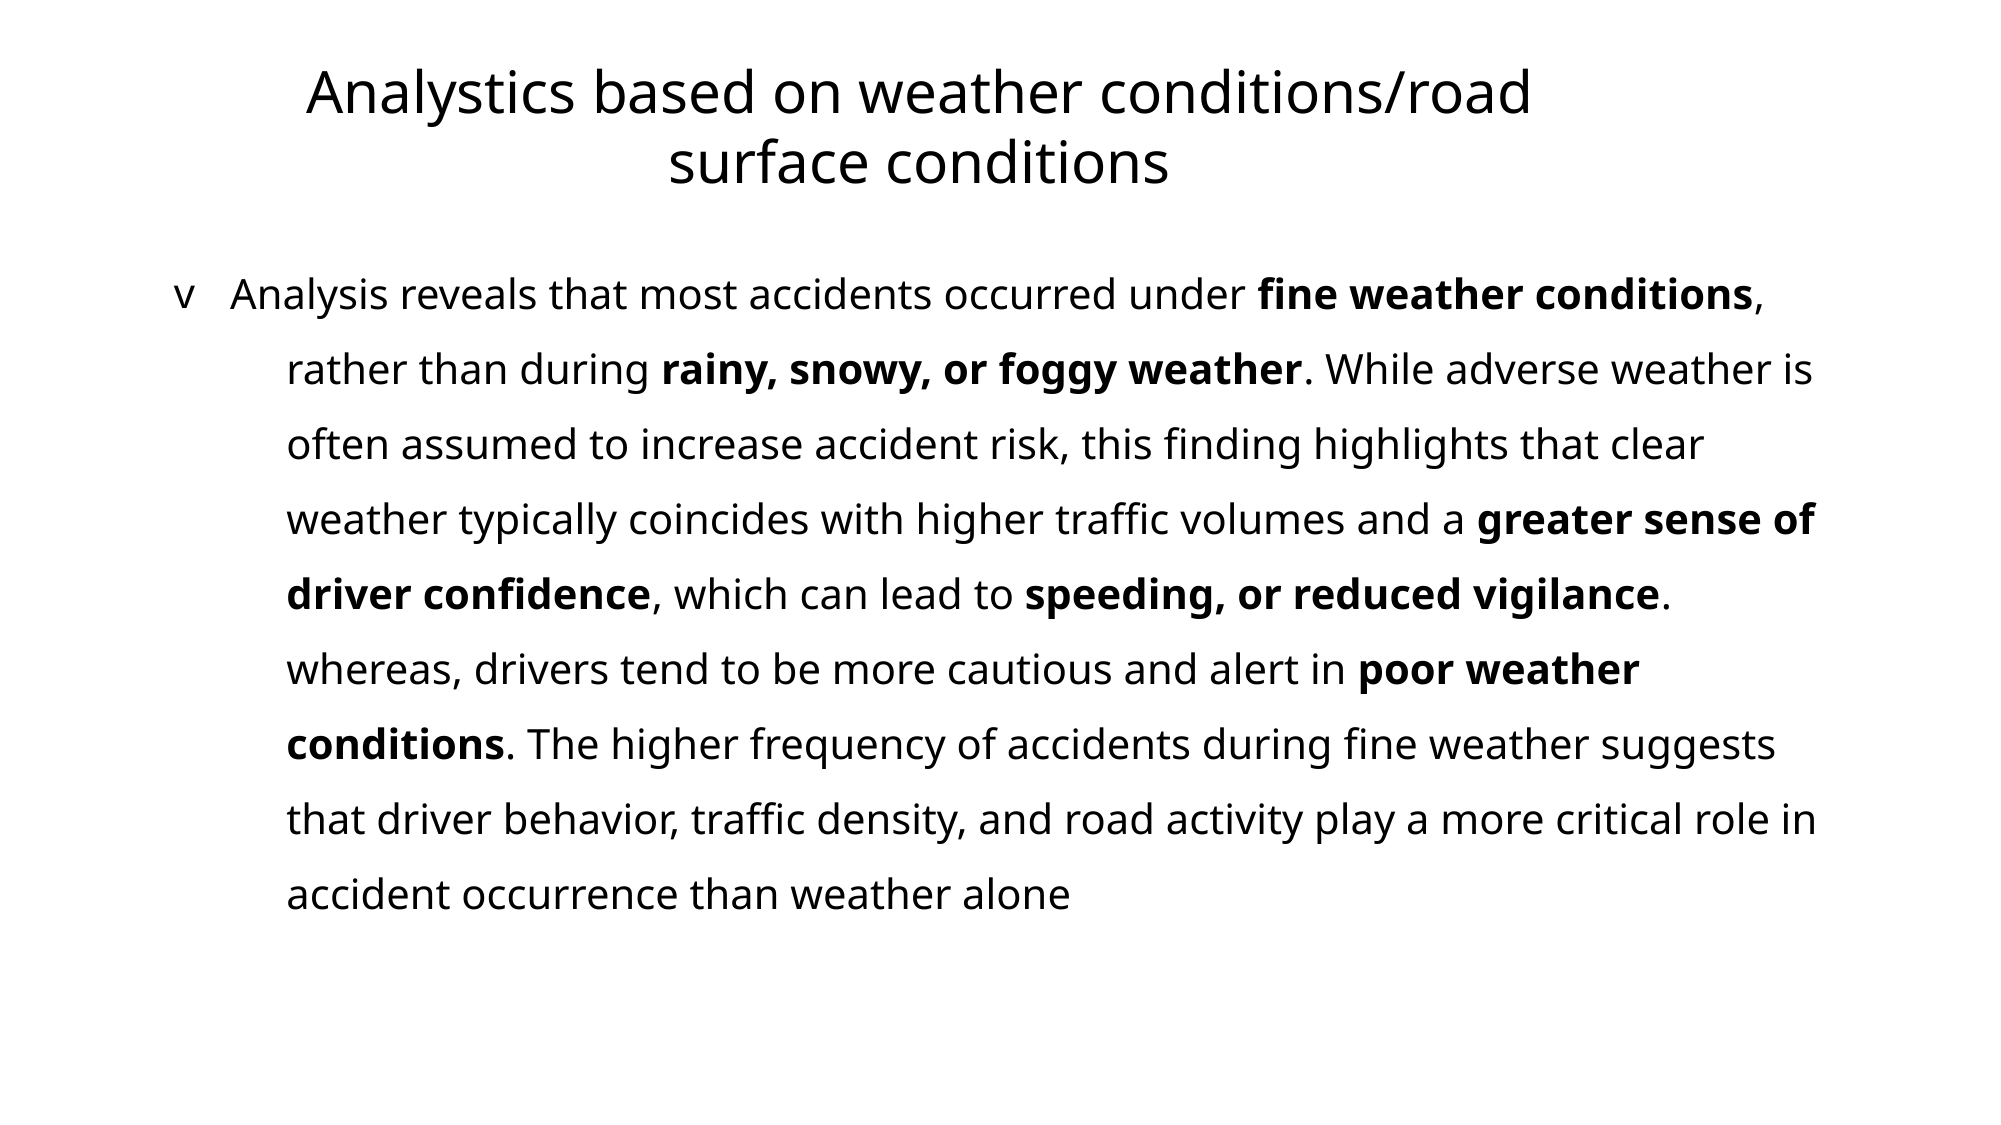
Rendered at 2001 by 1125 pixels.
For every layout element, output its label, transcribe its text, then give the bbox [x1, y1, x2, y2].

text_box Analystics based on weather conditions/road surface conditions [240, 48, 1600, 205]
text_box Analysis reveals that most accidents occurred under fine weather conditions, rather than during rainy, snowy, or foggy weather. While adverse weather is often assumed to increase accident risk, this finding highlights that clear weather typically coincides with higher traffic volumes and a greater sense of driver confidence, which can lead to speeding, or reduced vigilance. whereas, drivers tend to be more cautious and alert in poor weather conditions. The higher frequency of accidents during fine weather suggests that driver behavior, traffic density, and road activity play a more critical role in accident occurrence than weather alone [158, 235, 1842, 847]
